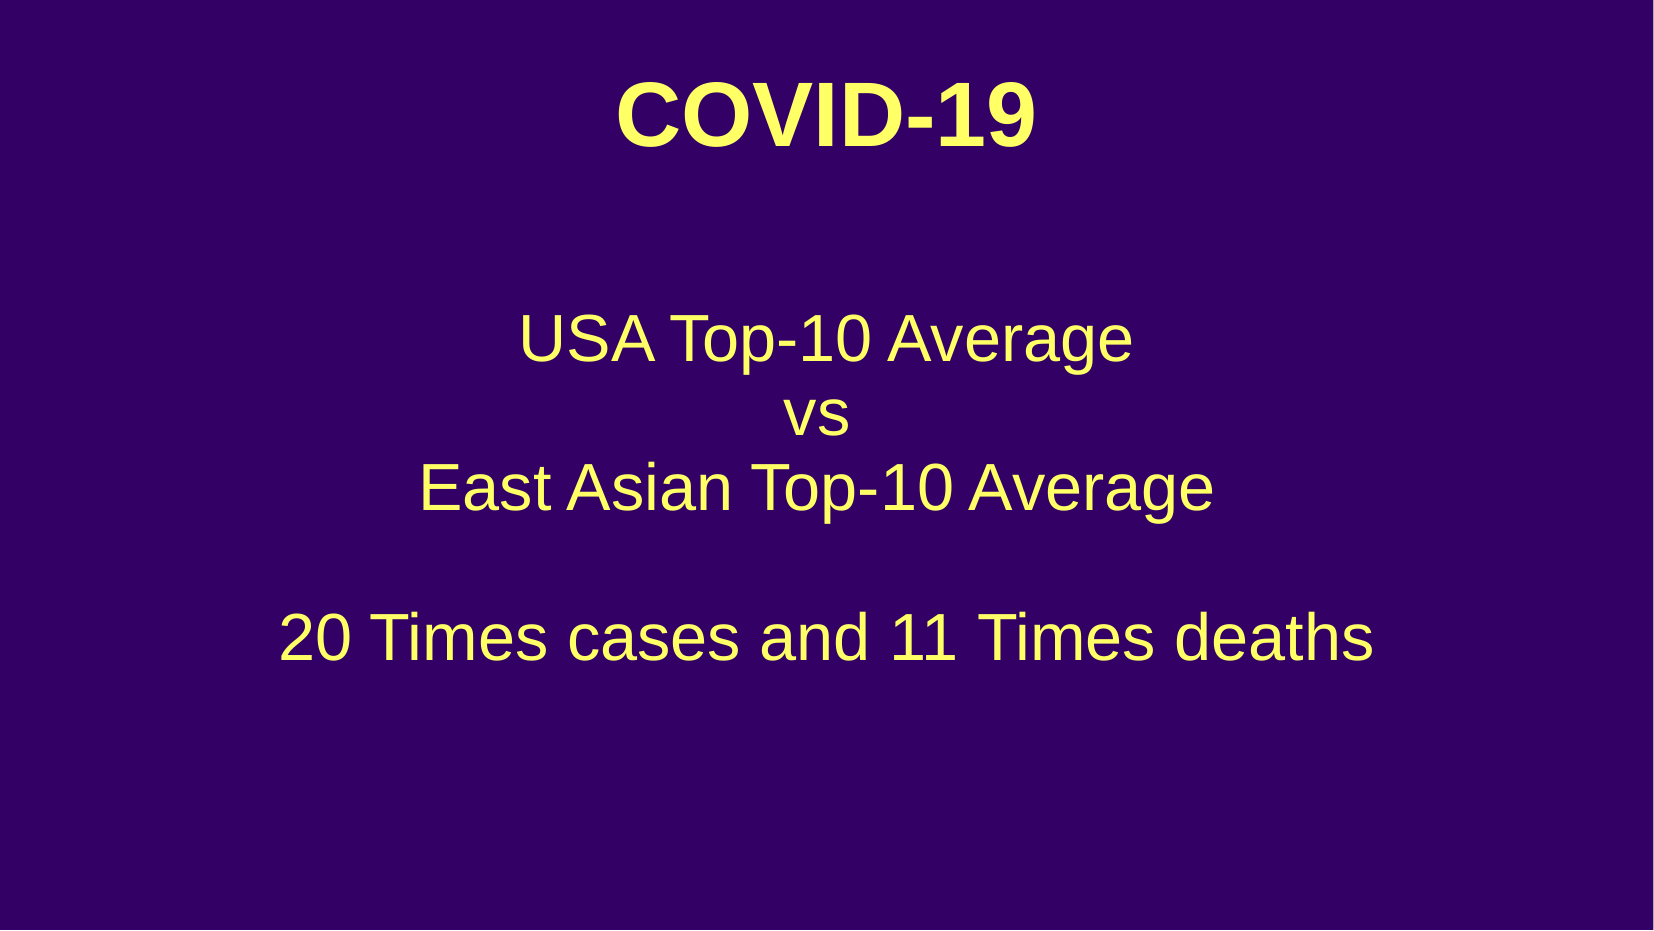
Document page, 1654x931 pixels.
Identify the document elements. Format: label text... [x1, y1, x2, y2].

text_box USA Top-10 Average vs East Asian Top-10 Average 20 Times cases and 11 Times deaths [82, 192, 1571, 783]
title COVID-19 [82, 37, 1571, 192]
